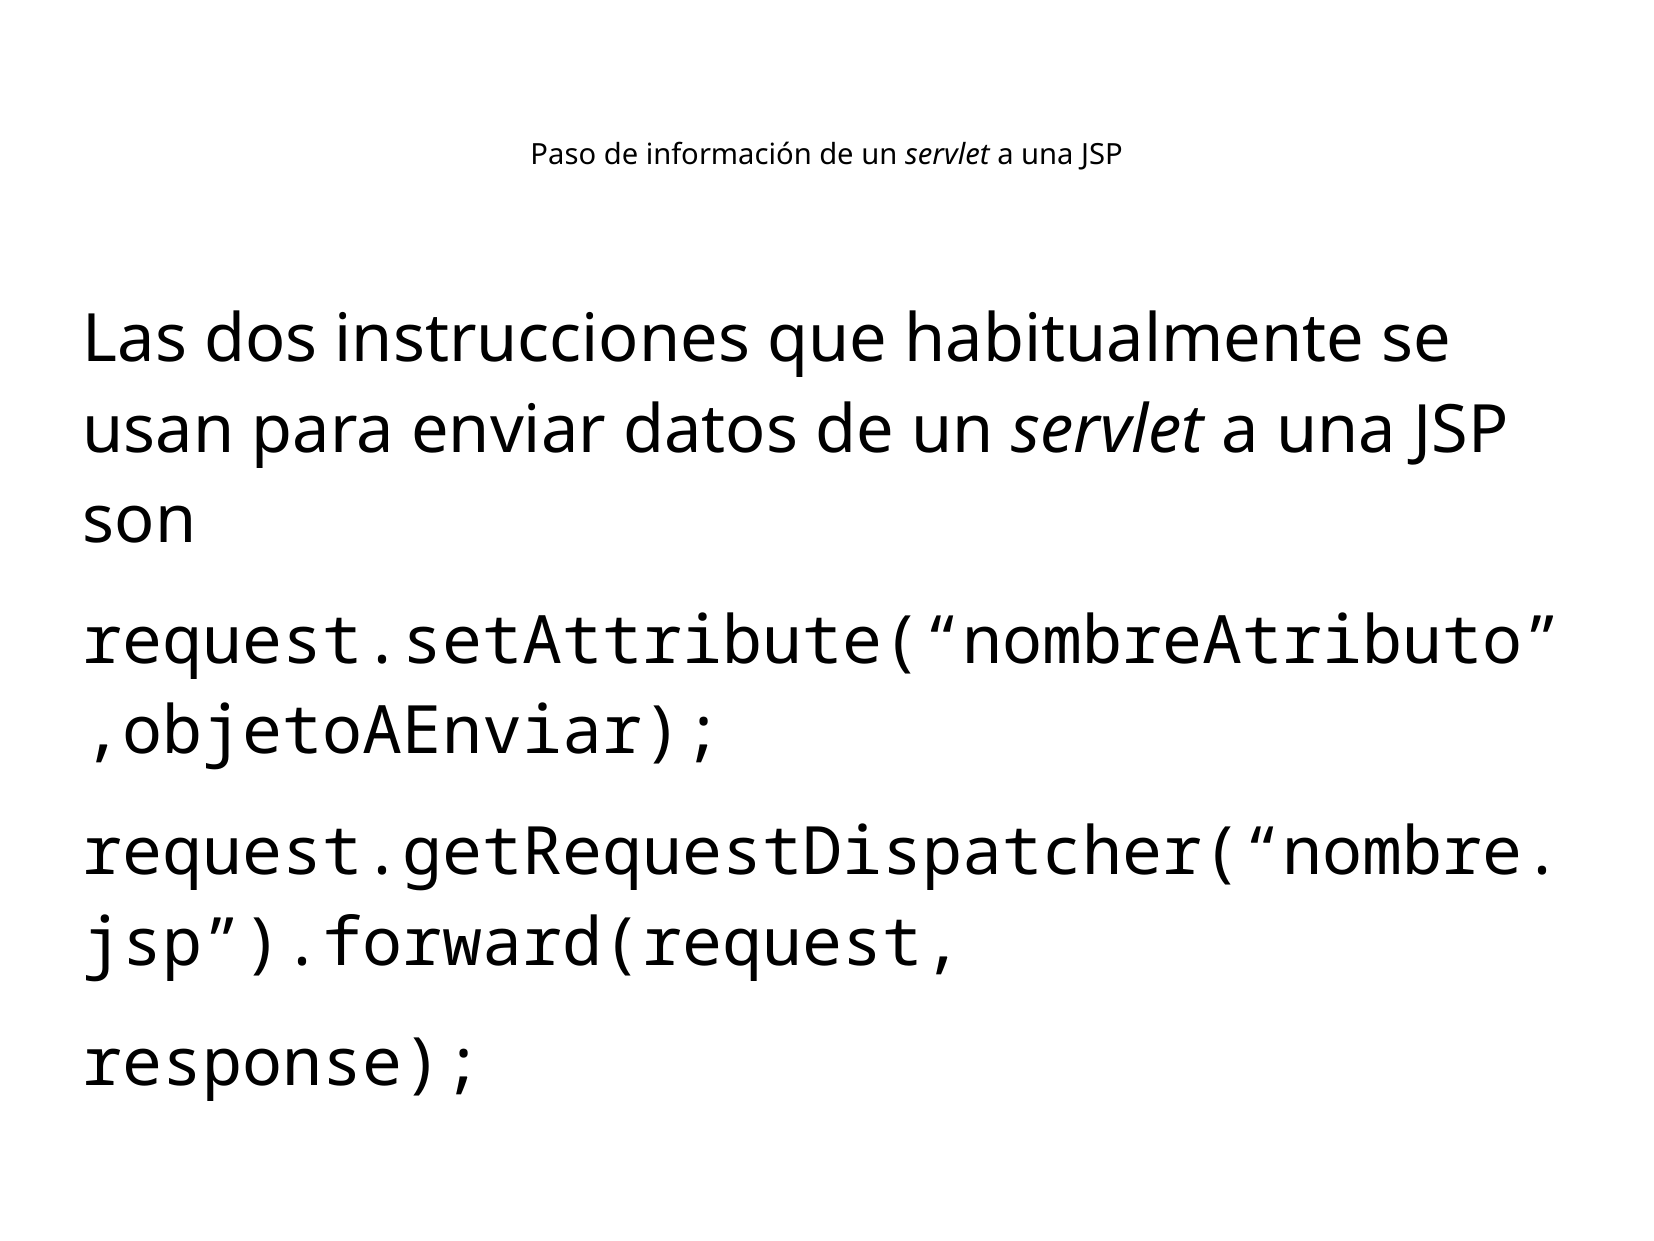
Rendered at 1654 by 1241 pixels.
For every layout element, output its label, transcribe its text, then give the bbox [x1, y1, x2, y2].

title Paso de información de un servlet a una JSP [82, 49, 1571, 257]
list Las dos instrucciones que habitualmente se usan para enviar datos de un servlet a una JSP son request.setAttribute(“nombreAtributo”,objetoAEnviar); request.getRequestDispatcher(“nombre.jsp”).forward(request, response); [82, 290, 1571, 1109]
